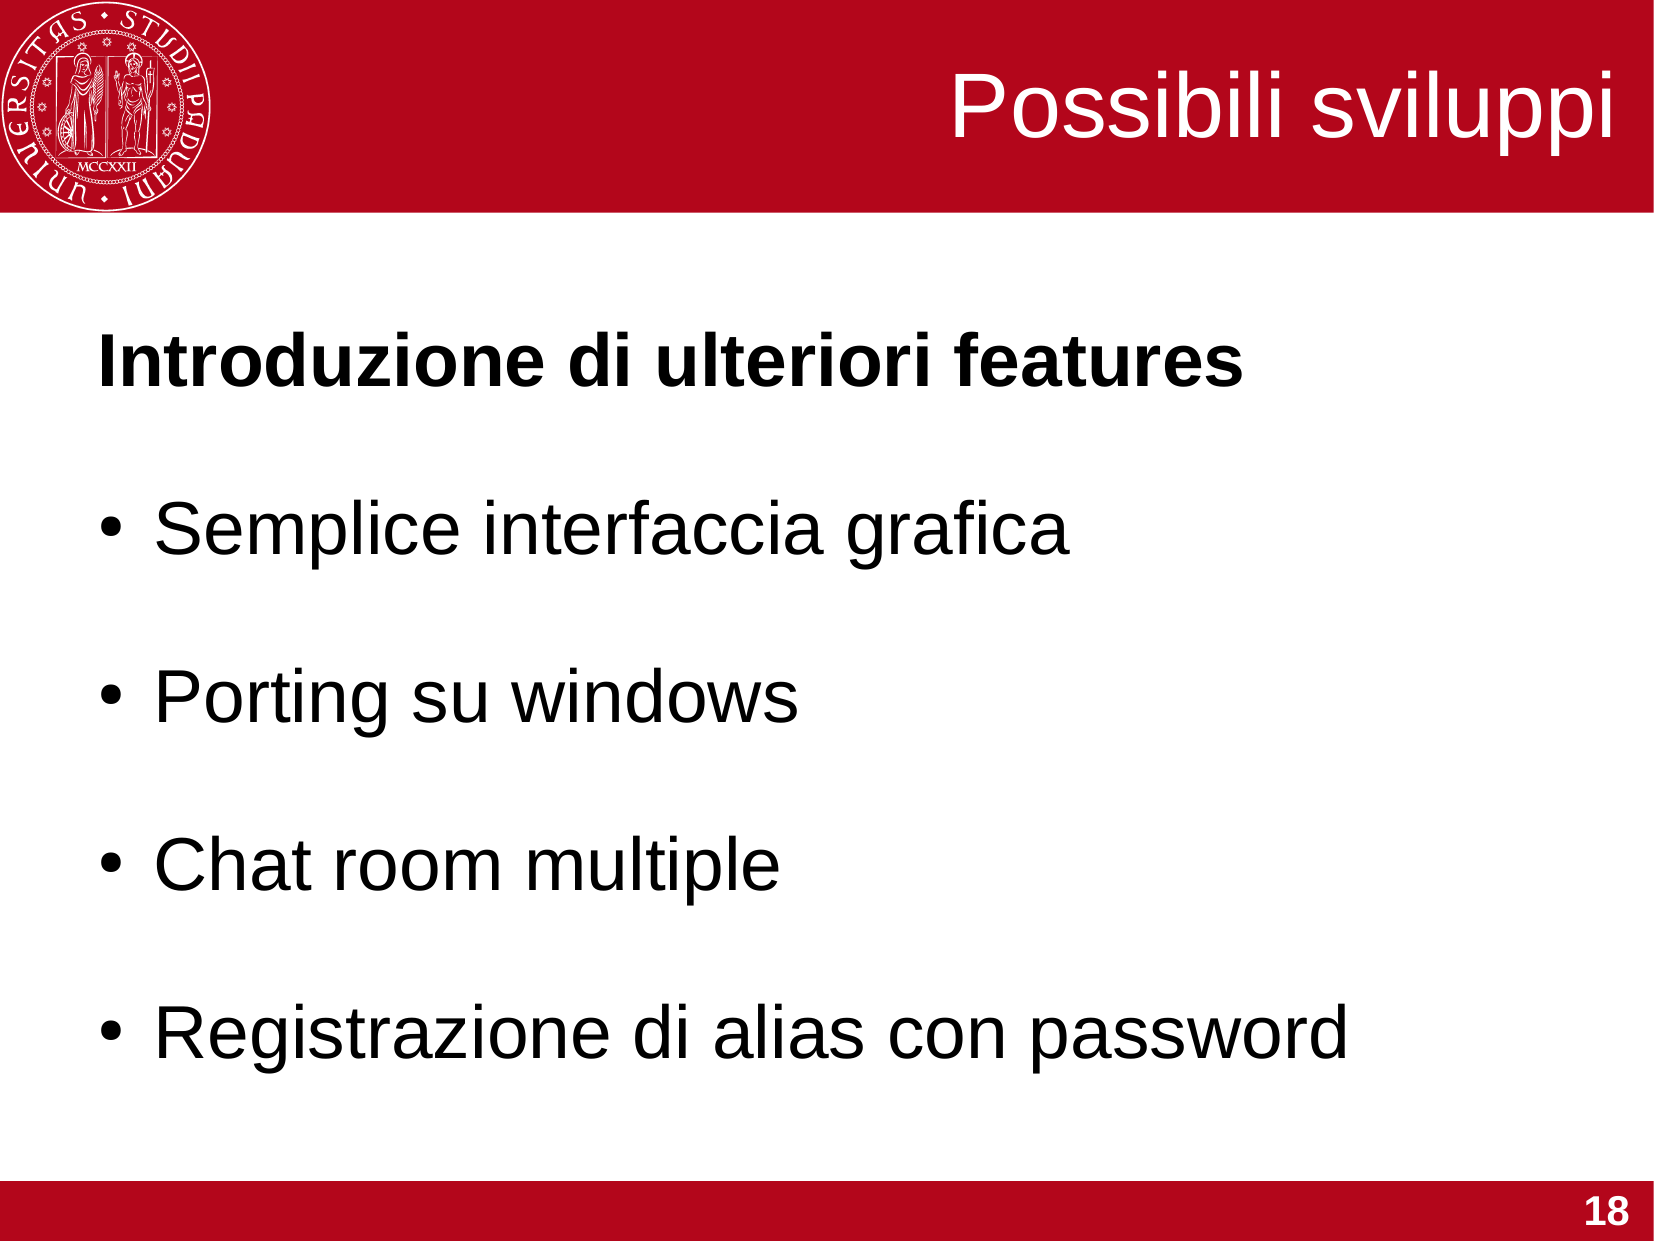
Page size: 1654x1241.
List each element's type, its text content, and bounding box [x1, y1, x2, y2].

picture [0, 0, 212, 213]
text_box Introduzione di ulteriori features Semplice interfaccia grafica Porting su windows Chat room multiple Registrazione di alias con password [82, 258, 1571, 1134]
title Possibili sviluppi [259, 0, 1619, 213]
